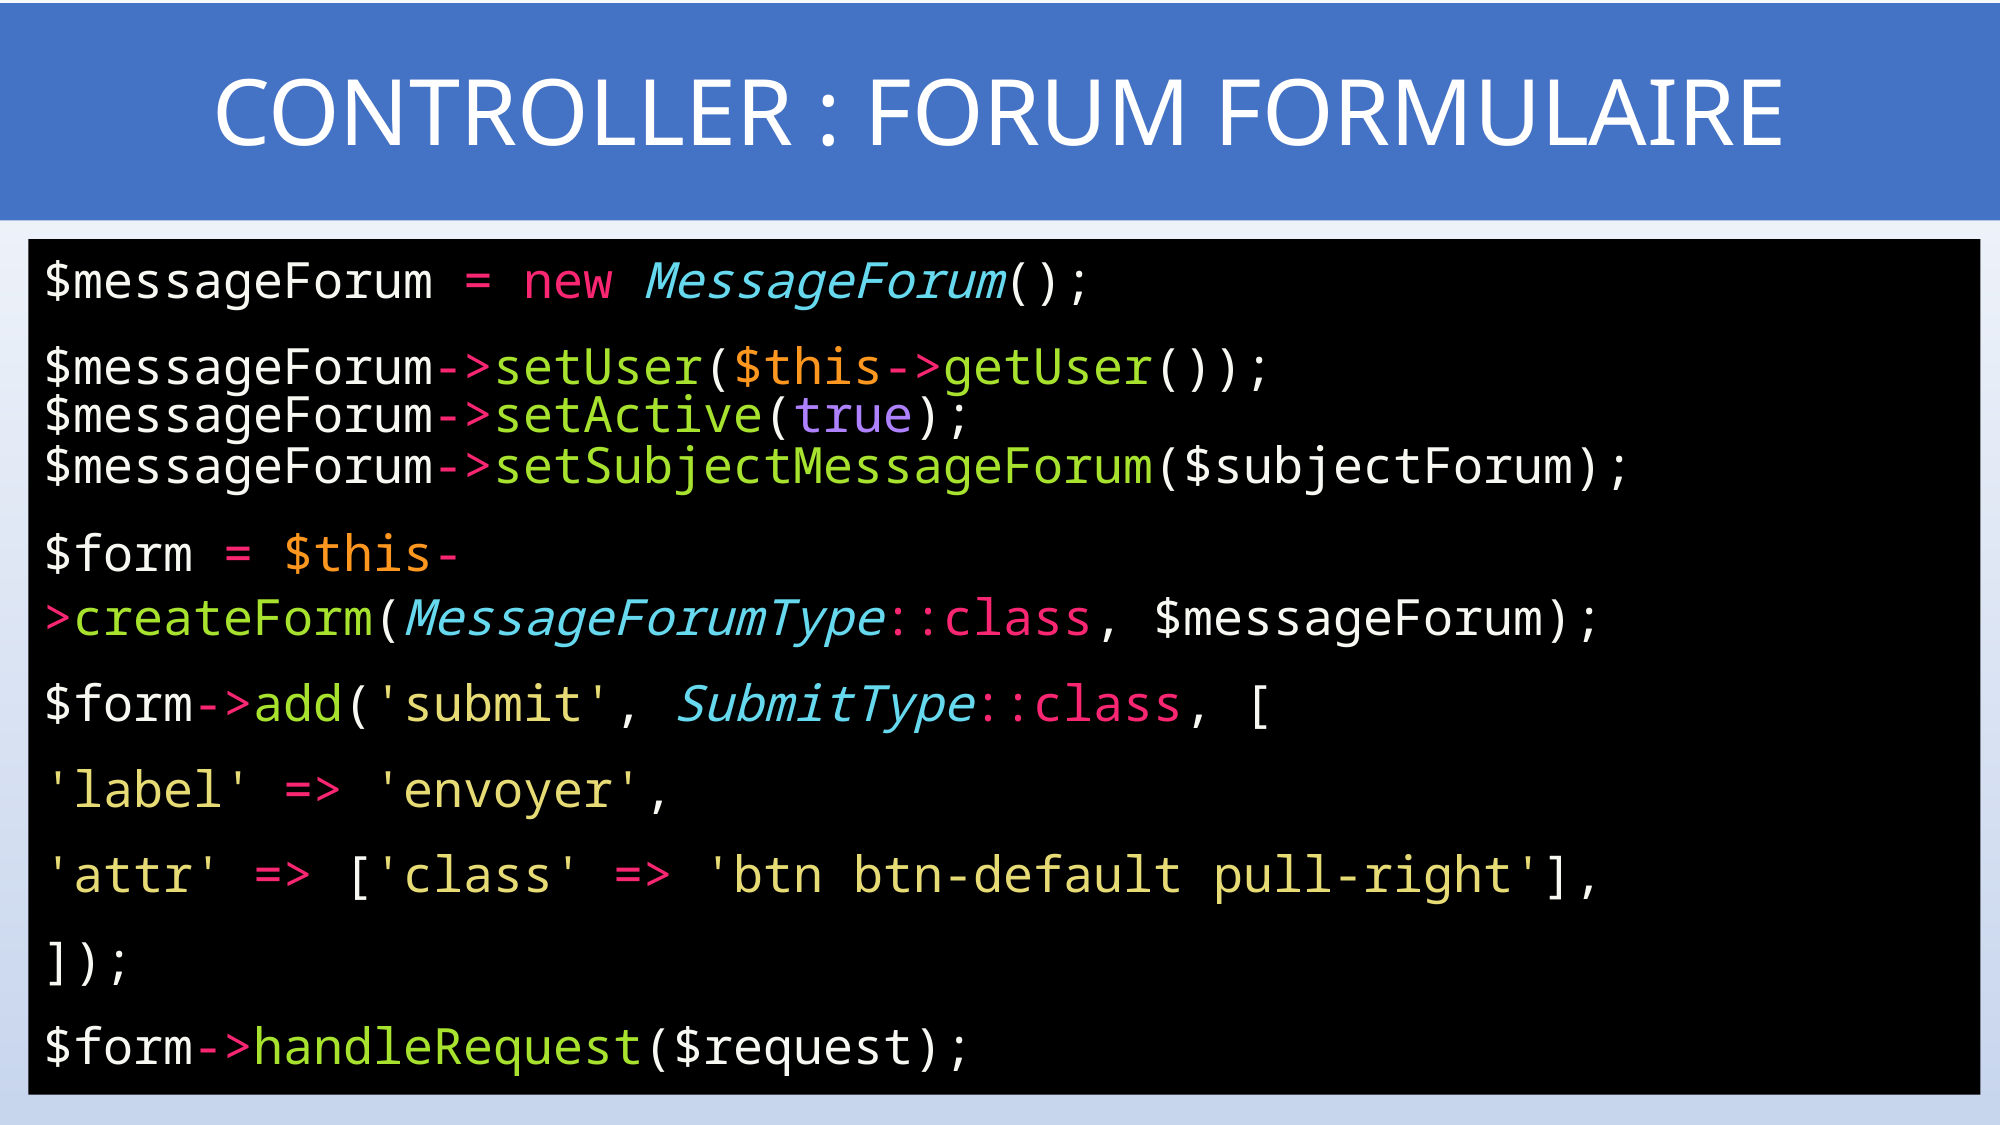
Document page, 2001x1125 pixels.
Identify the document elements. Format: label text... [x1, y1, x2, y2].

list $messageForum = new MessageForum(); $messageForum->setUser($this->getUser()); $messageForum->setActive(true); $messageForum->setSubjectMessageForum($subjectForum); $form = $this->createForm(MessageForumType::class, $messageForum); $form->add('submit', SubmitType::class, [ 'label' => 'envoyer', 'attr' => ['class' => 'btn btn-default pull-right'], ]); $form->handleRequest($request); [28, 239, 1981, 1095]
title CONTROLLER : FORUM FORMULAIRE [0, 3, 2000, 221]
